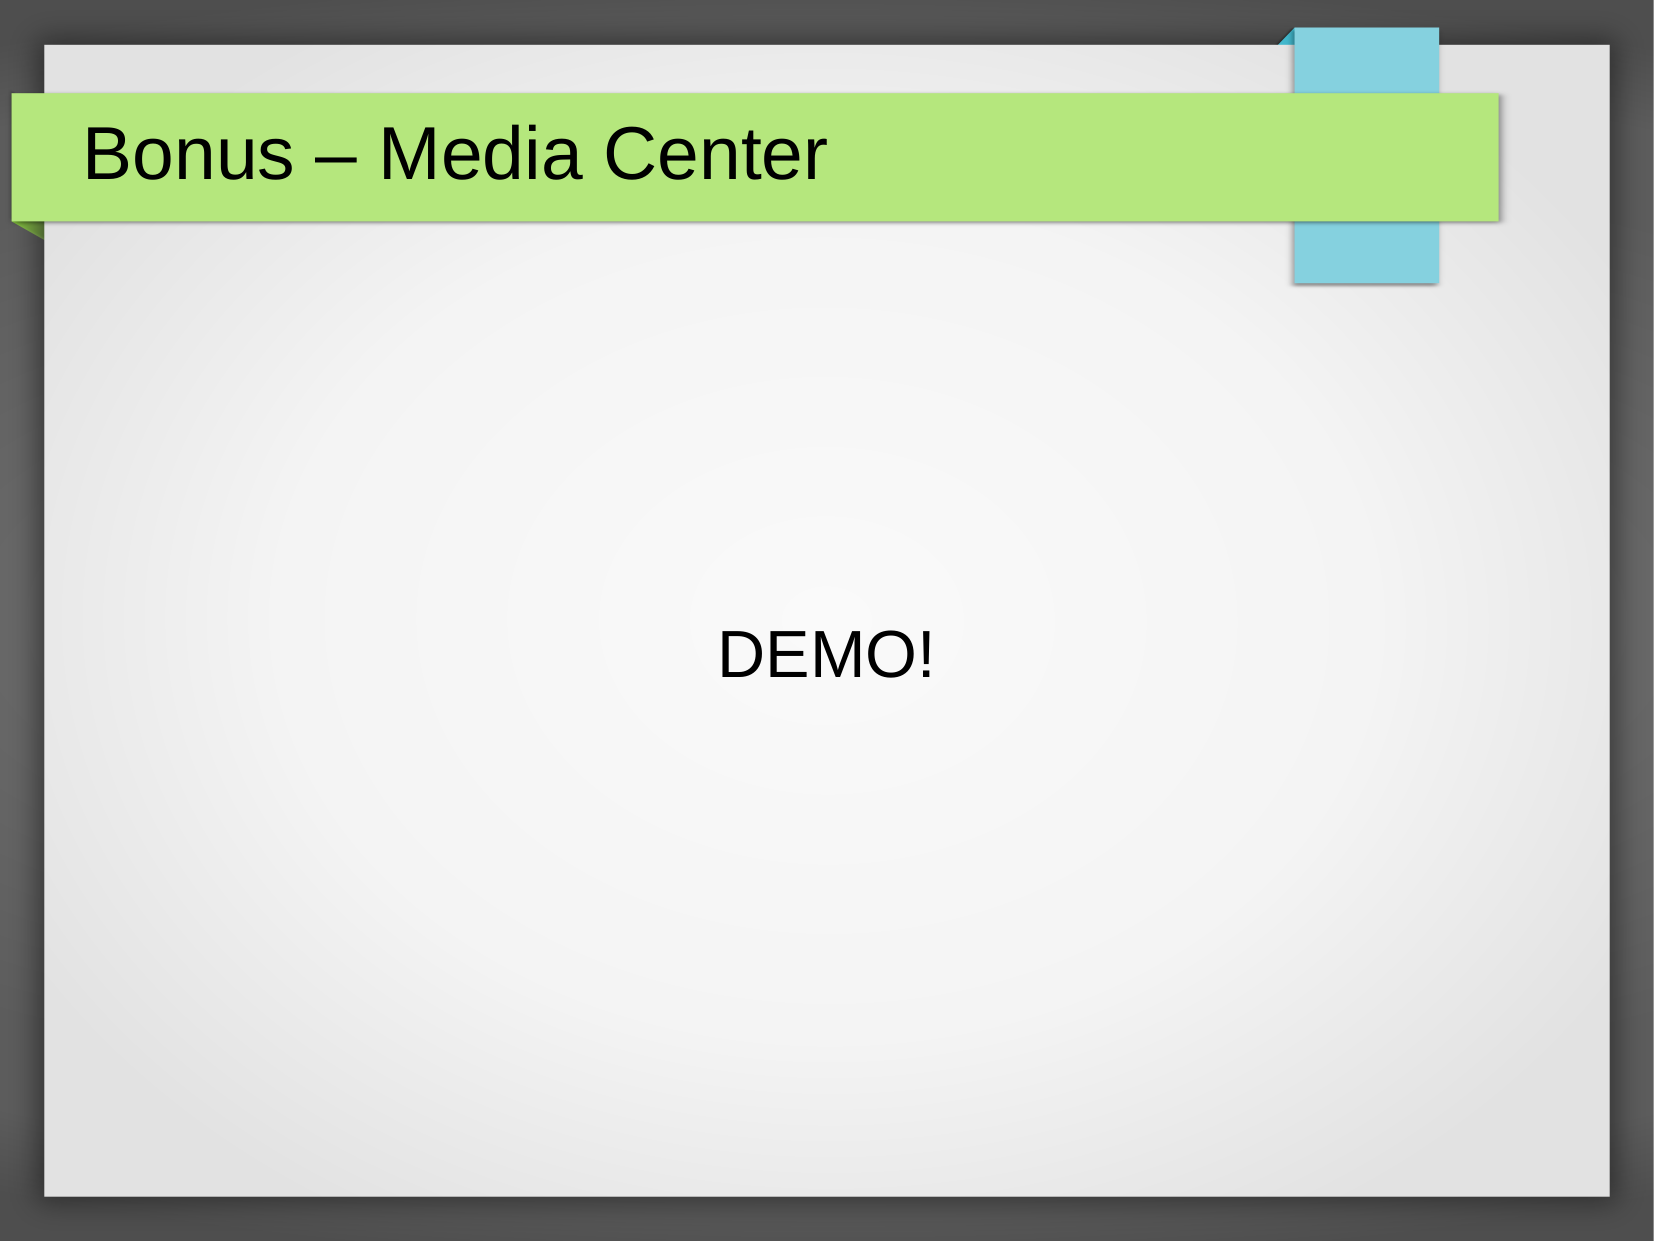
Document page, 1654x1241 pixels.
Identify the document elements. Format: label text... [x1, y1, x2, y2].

title Bonus – Media Center [82, 94, 1264, 213]
picture [0, 0, 1654, 1241]
subtitle DEMO! [82, 295, 1571, 1015]
